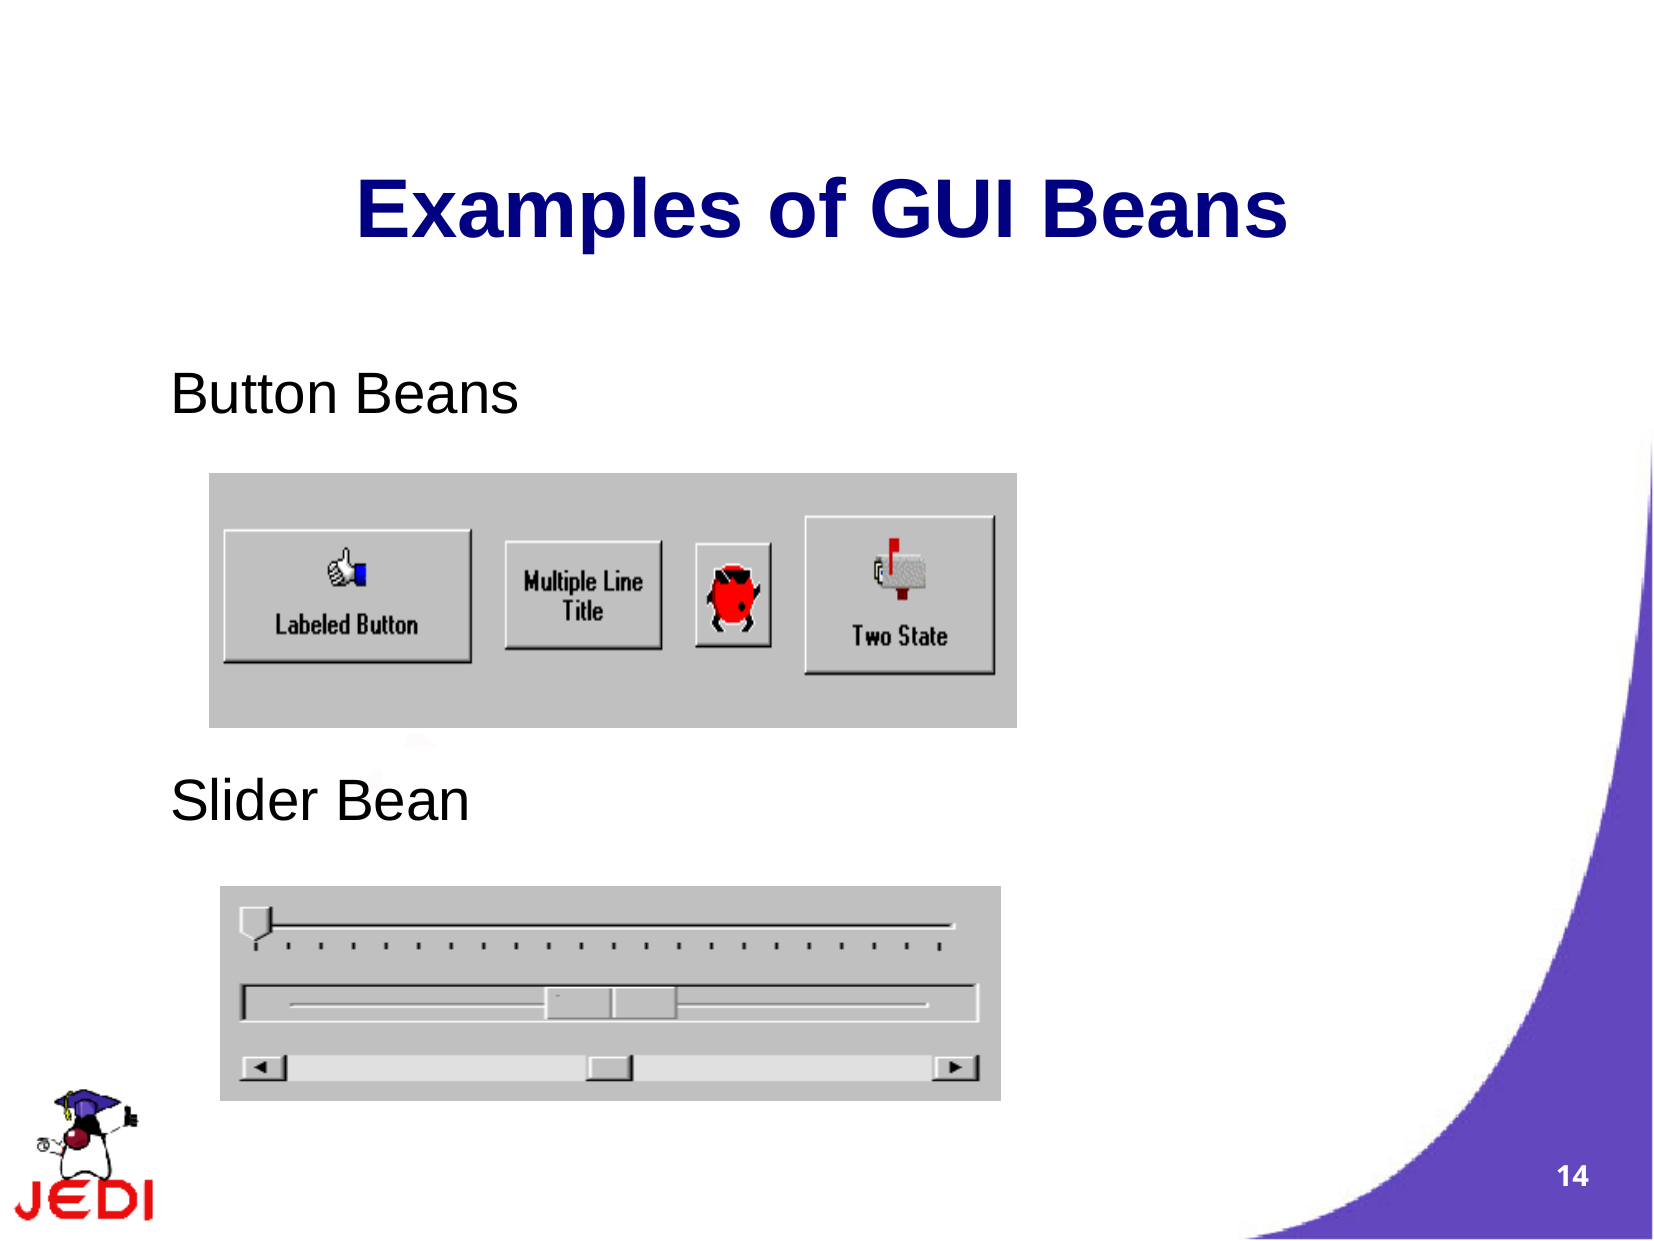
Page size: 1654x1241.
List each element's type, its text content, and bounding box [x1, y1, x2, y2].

picture [0, 0, 1654, 1241]
title Examples of GUI Beans [116, 105, 1529, 313]
list Button Beans Slider Bean [152, 360, 1565, 1142]
